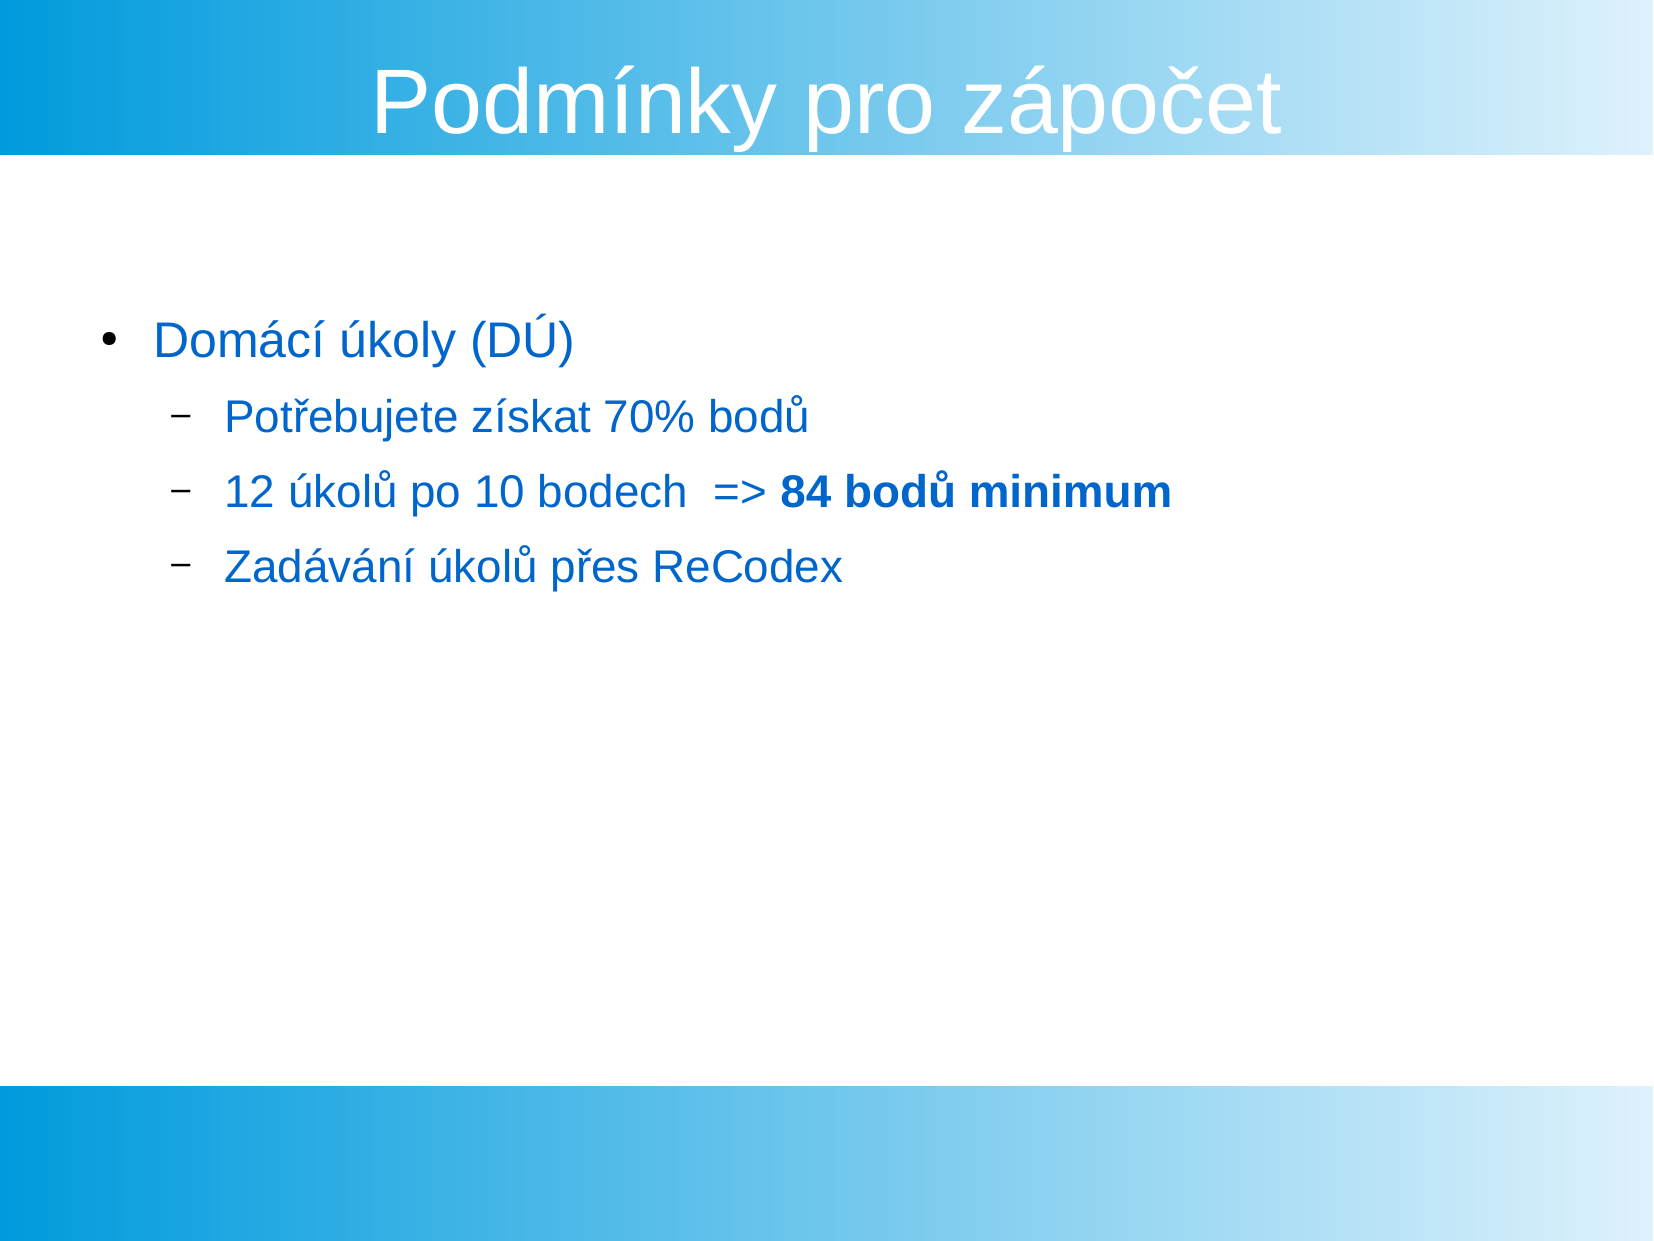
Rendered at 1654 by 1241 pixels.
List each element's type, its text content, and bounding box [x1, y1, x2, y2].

list Domácí úkoly (DÚ) Potřebujete získat 70% bodů 12 úkolů po 10 bodech => 84 bodů minimum Zadávání úkolů přes ReCodex [82, 231, 1571, 951]
title Podmínky pro zápočet [82, 49, 1571, 155]
